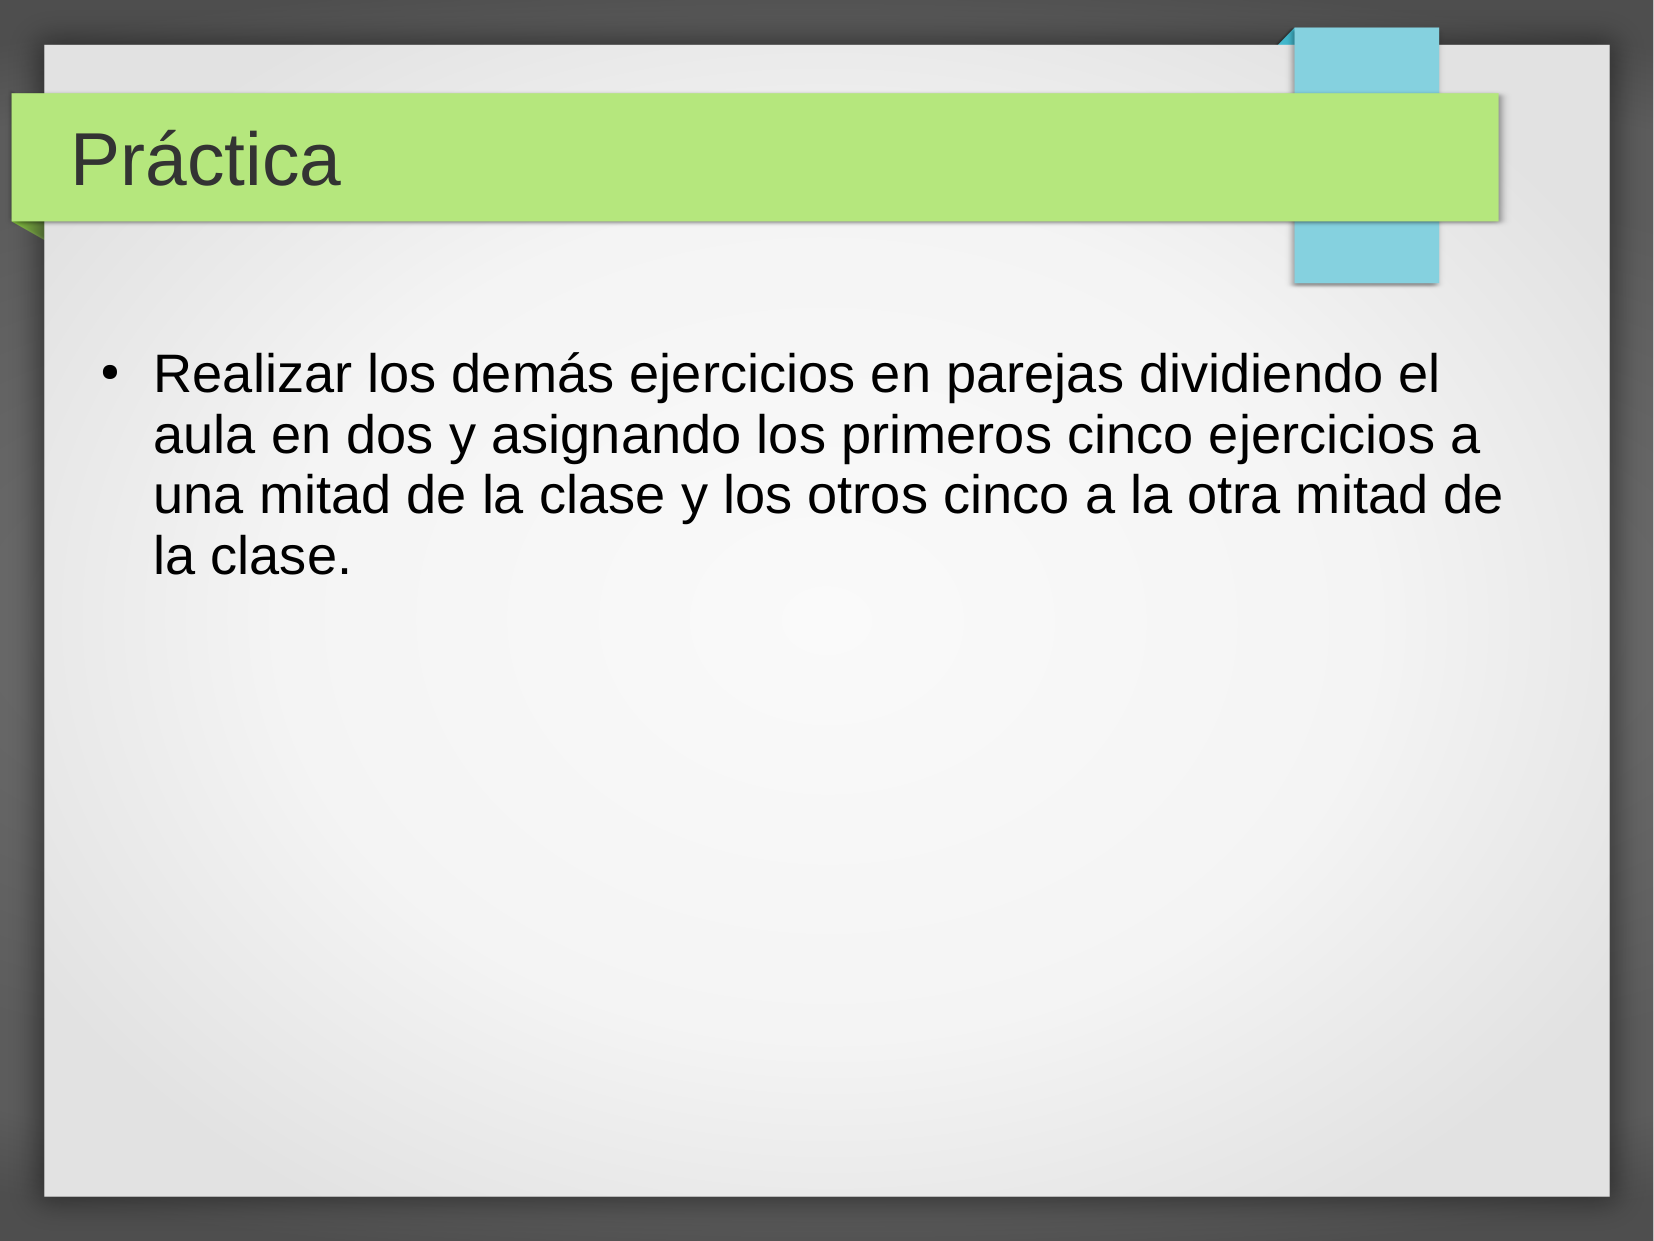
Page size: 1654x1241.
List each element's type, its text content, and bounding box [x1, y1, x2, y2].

title Práctica [70, 106, 1229, 213]
list Realizar los demás ejercicios en parejas dividiendo el aula en dos y asignando los primeros cinco ejercicios a una mitad de la clase y los otros cinco a la otra mitad de la clase. [82, 343, 1538, 1063]
picture [0, 0, 1654, 1241]
